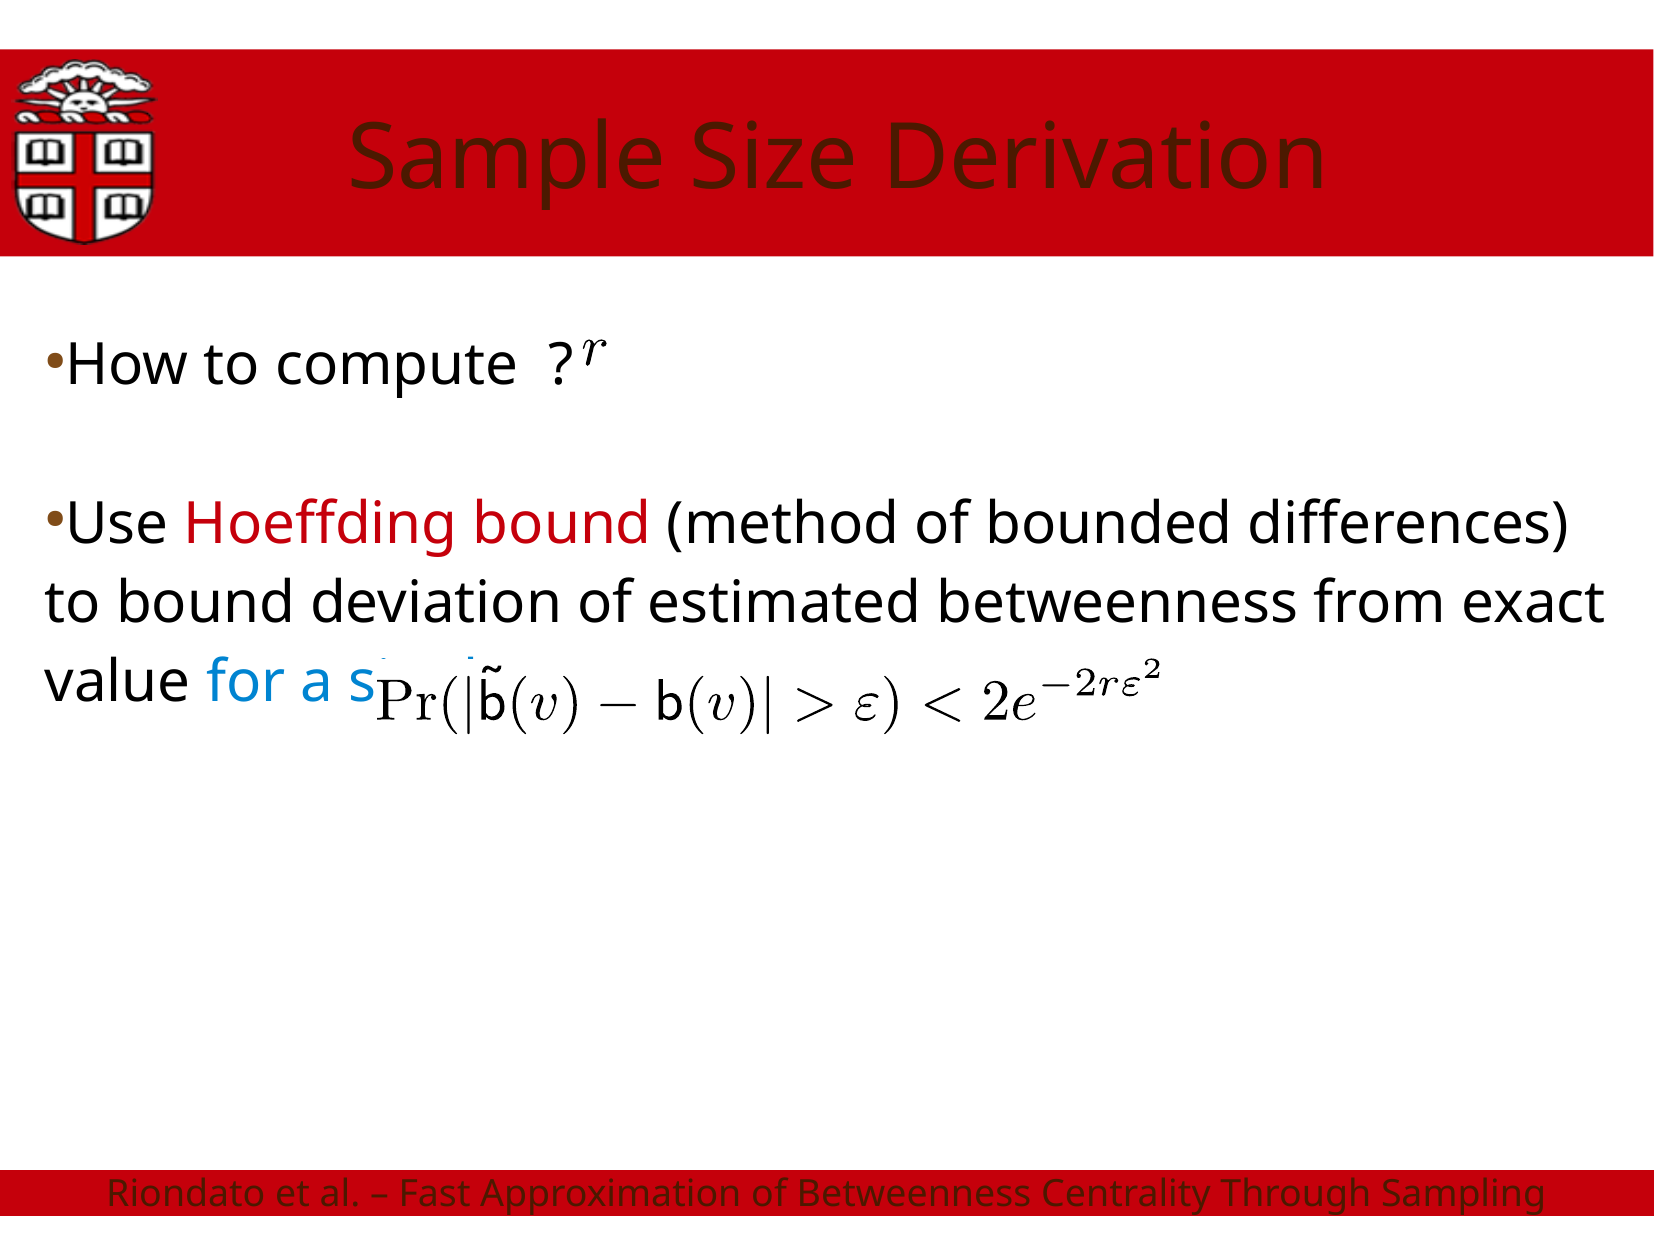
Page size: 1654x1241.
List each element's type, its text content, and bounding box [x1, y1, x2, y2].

title Sample Size Derivation [0, 49, 1654, 257]
text_box [375, 658, 1163, 735]
text_box How to compute ? Use Hoeffding bound (method of bounded differences) to bound deviation of estimated betweenness from exact value for a single vertex: [30, 315, 1654, 796]
text_box Riondato et al. – Fast Approximation of Betweenness Centrality Through Sampling [0, 1170, 1654, 1216]
text_box [581, 339, 610, 366]
picture [11, 59, 158, 245]
